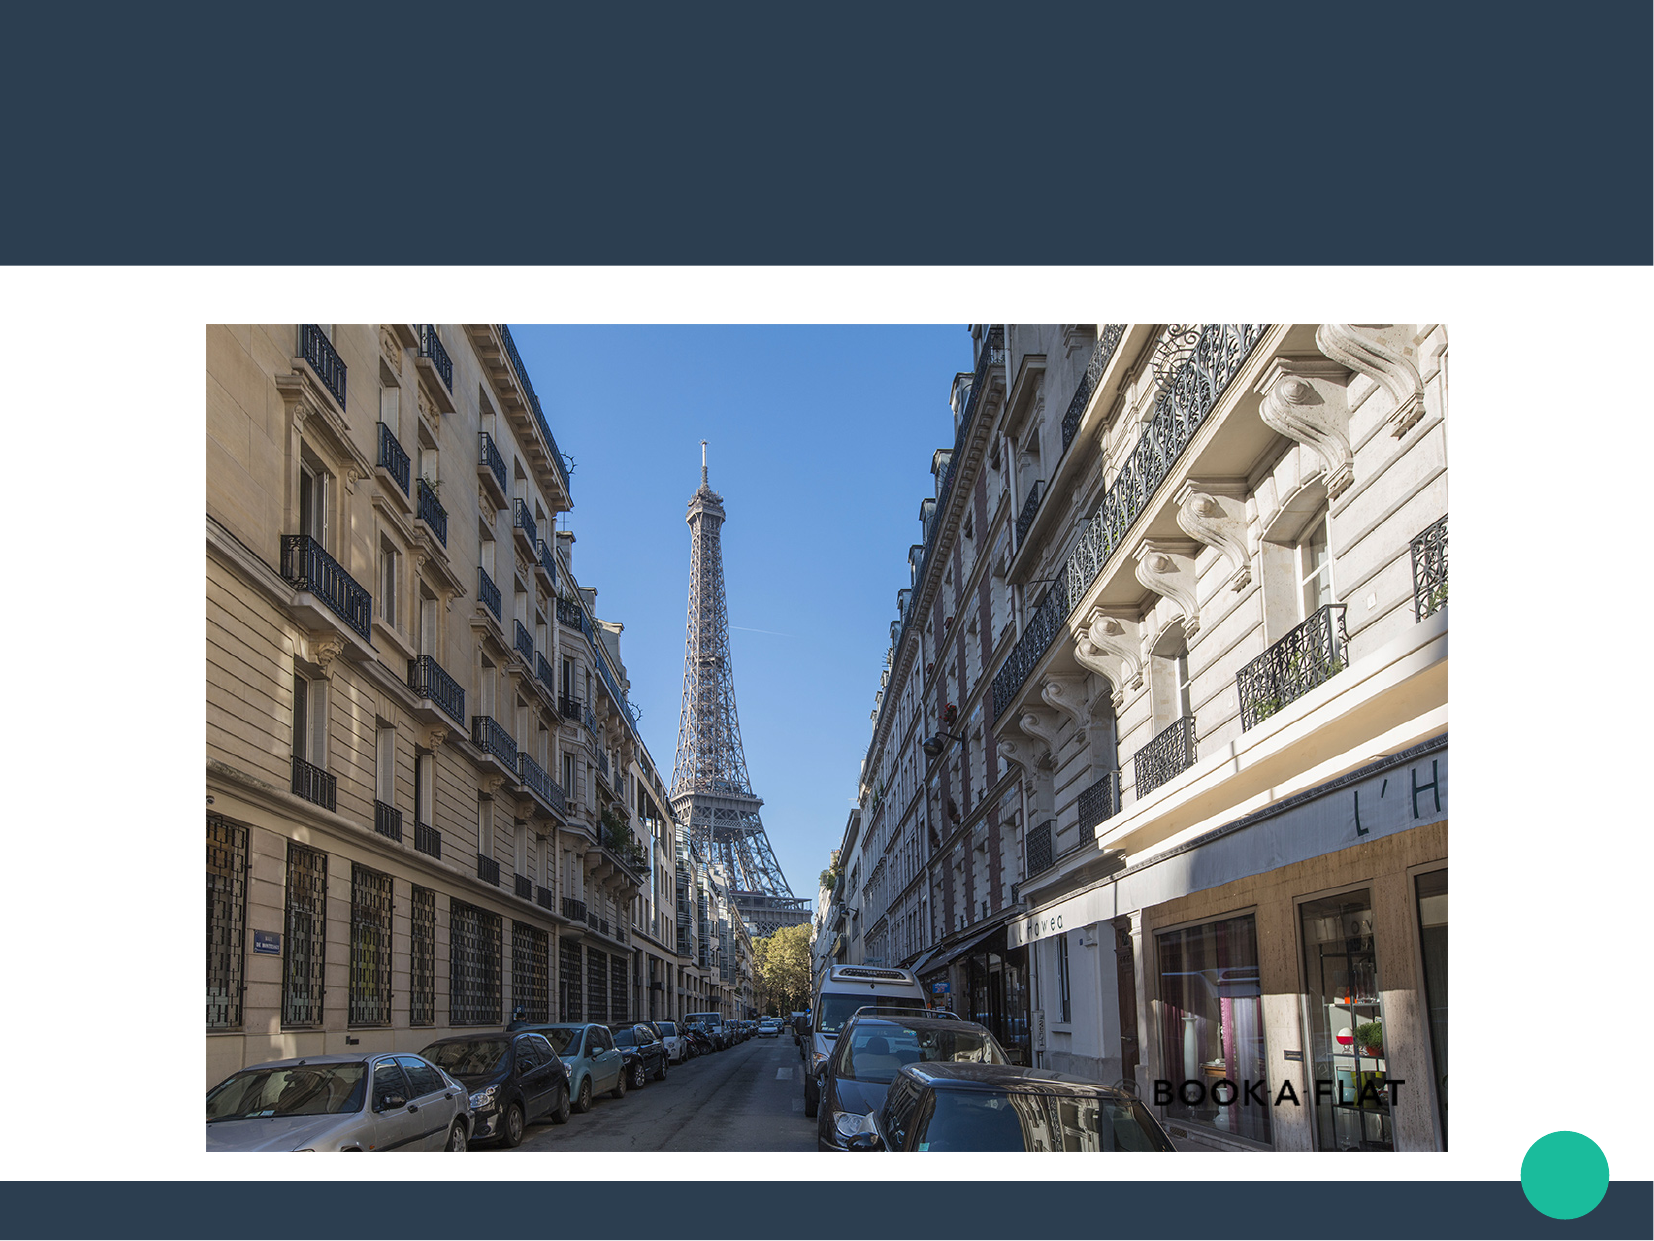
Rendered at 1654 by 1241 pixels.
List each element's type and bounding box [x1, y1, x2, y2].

picture [206, 324, 1448, 1152]
